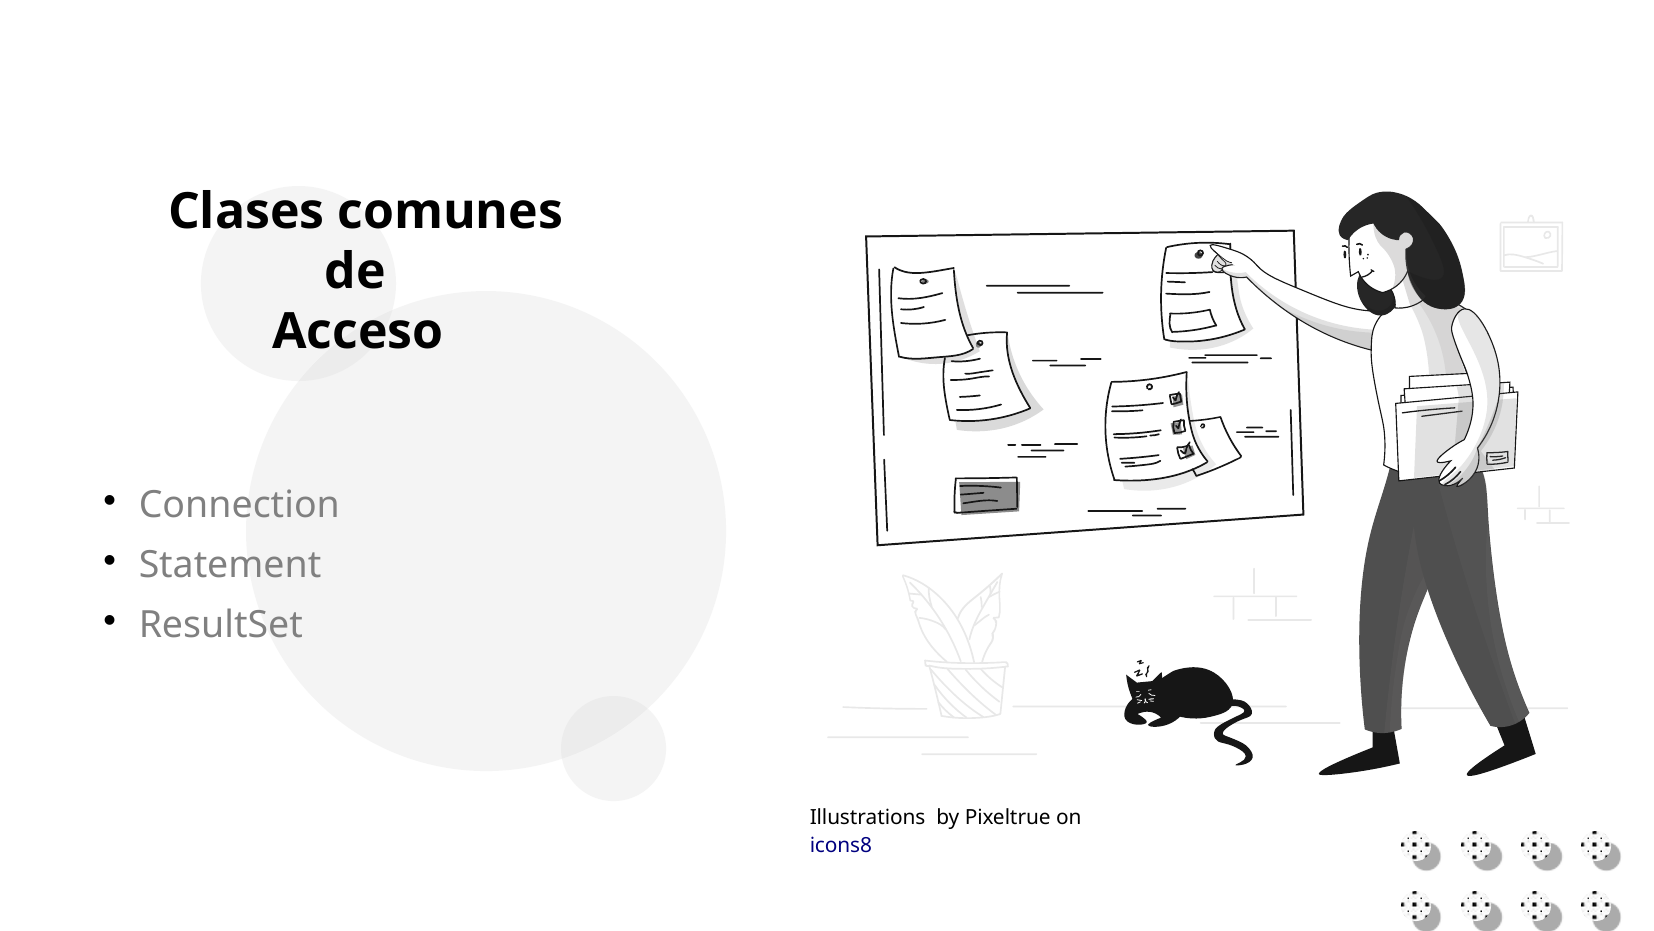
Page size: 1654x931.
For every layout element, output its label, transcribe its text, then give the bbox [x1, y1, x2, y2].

picture [1580, 890, 1612, 922]
picture [1520, 831, 1552, 862]
picture [1400, 891, 1432, 922]
picture [1581, 830, 1612, 862]
picture [1460, 830, 1492, 862]
picture [1461, 890, 1492, 922]
text_box Clases comunes de Acceso [153, 171, 709, 237]
picture [1520, 890, 1552, 922]
text_box Connection Statement ResultSet [88, 472, 1018, 801]
picture [1400, 830, 1432, 862]
